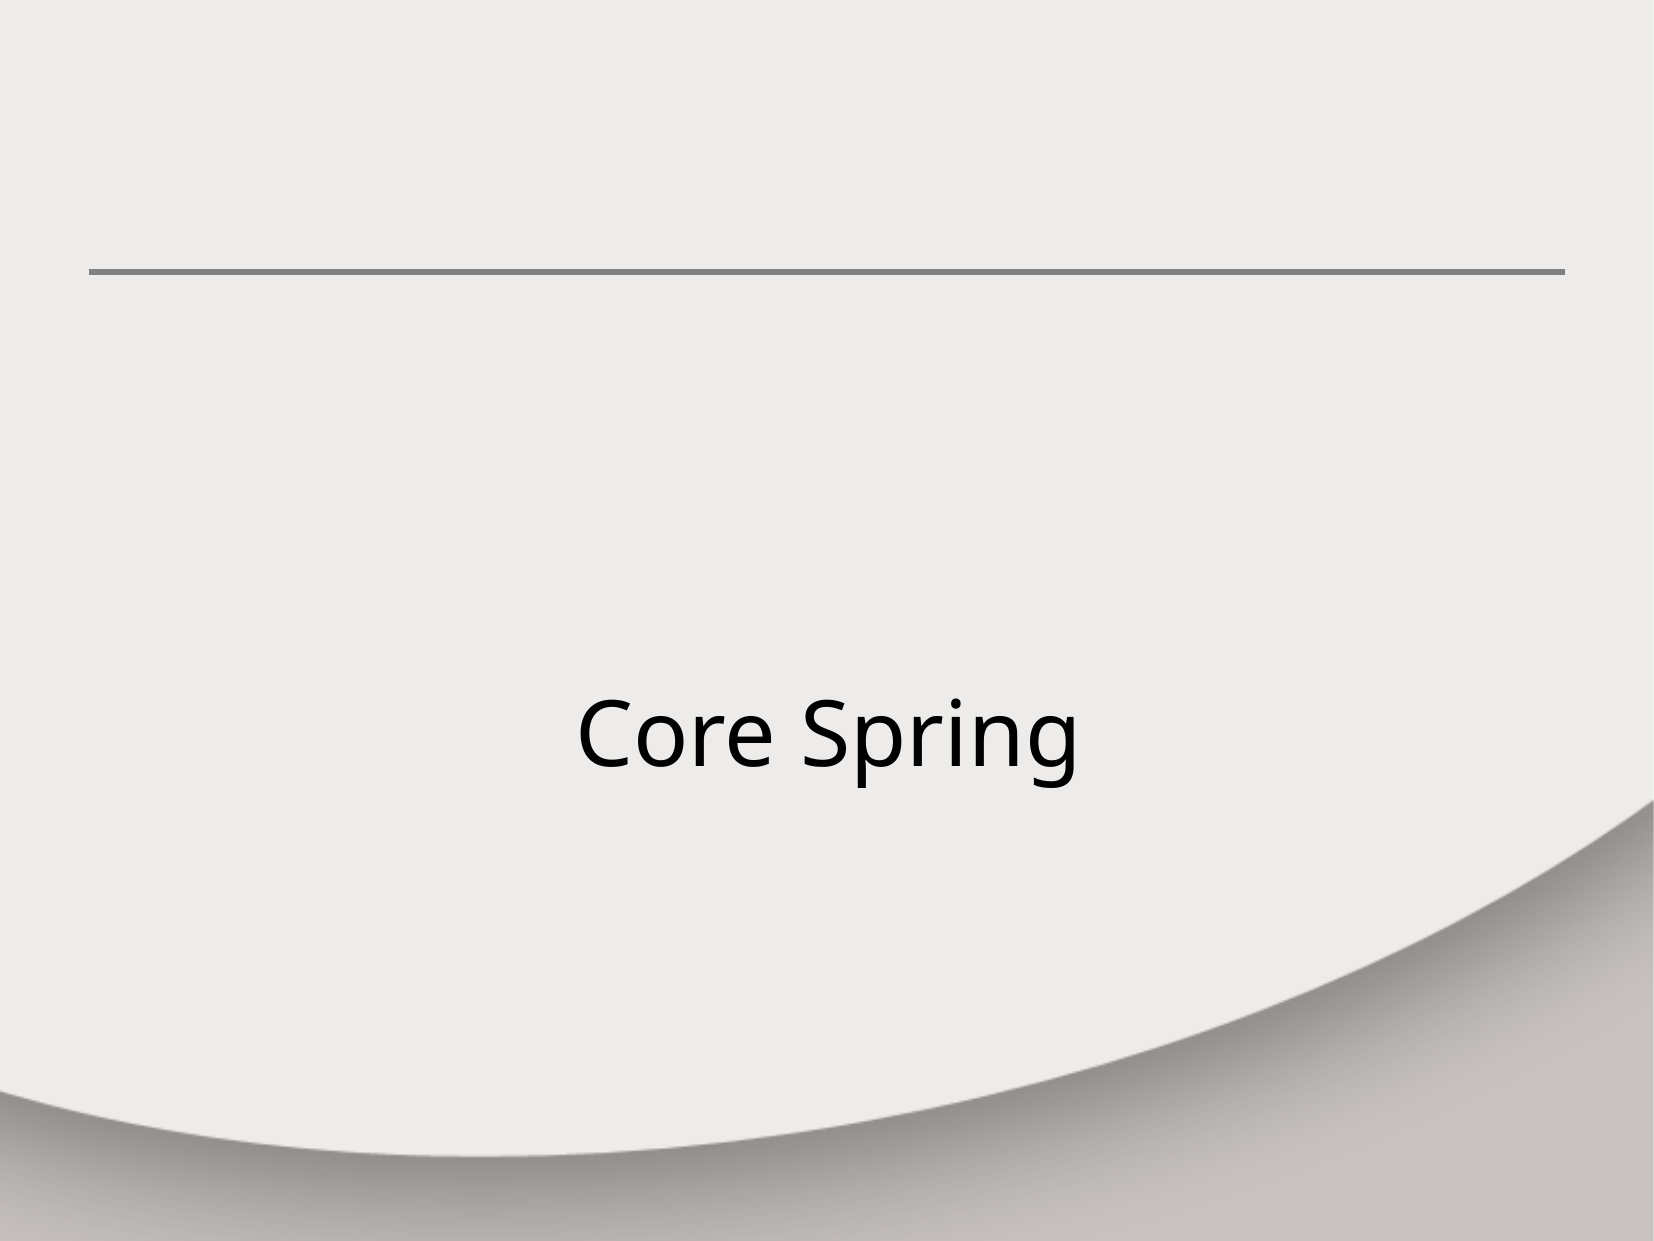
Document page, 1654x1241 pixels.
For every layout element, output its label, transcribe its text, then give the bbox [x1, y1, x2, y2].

text_box Core Spring [97, 300, 1561, 1163]
picture [0, 0, 1654, 1241]
